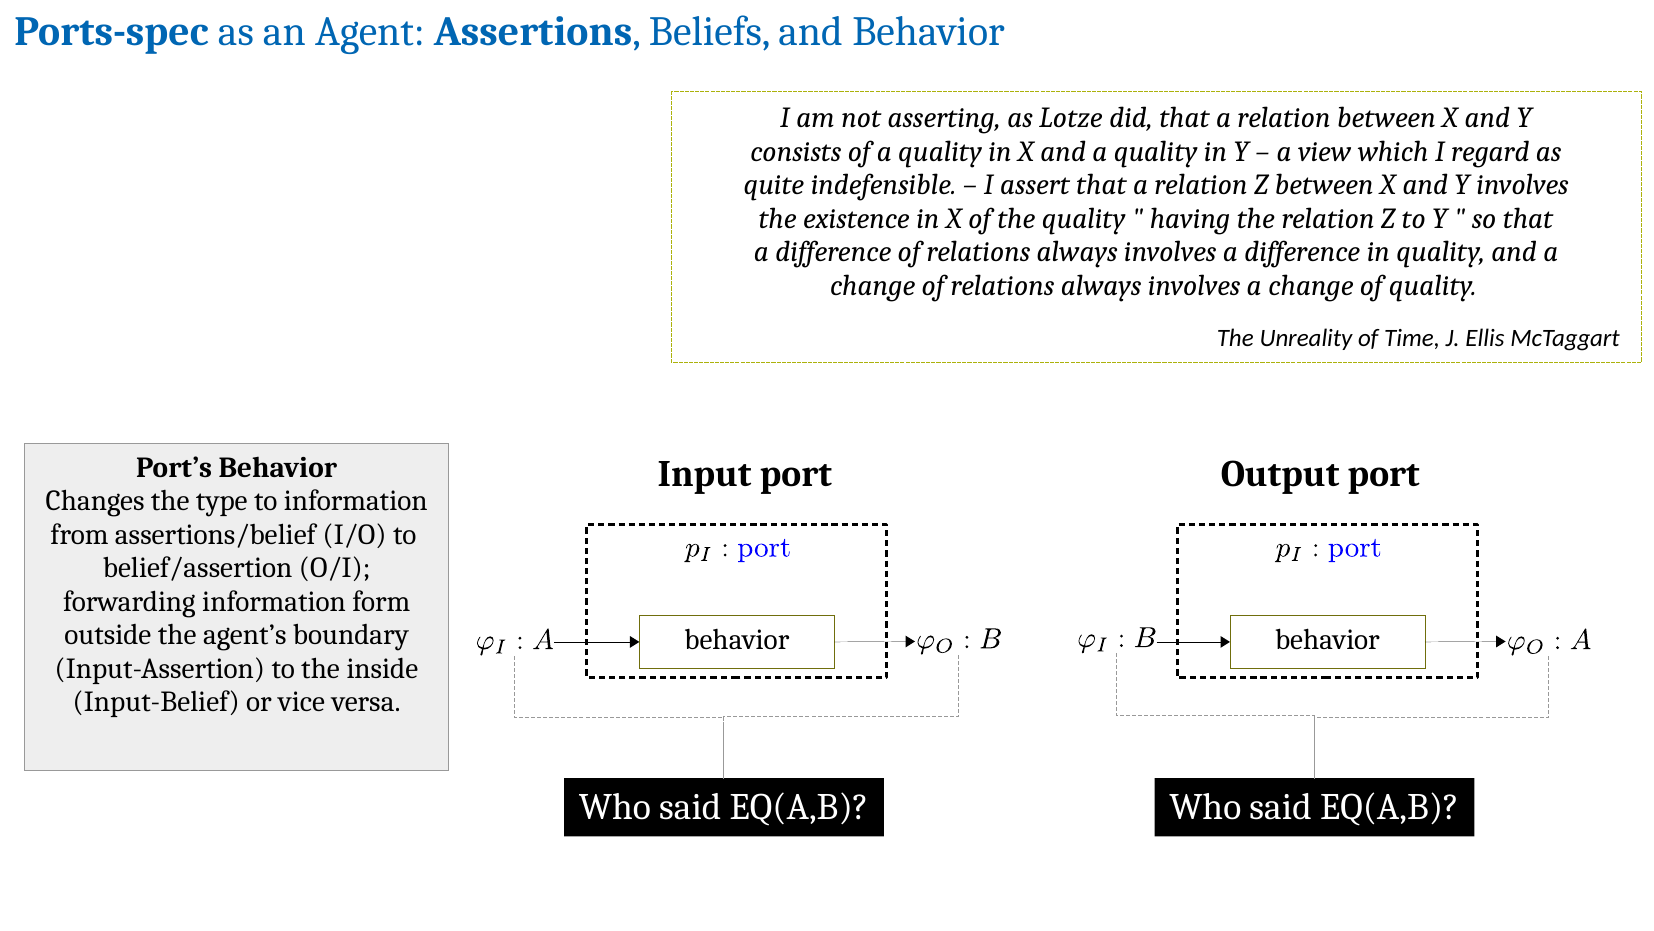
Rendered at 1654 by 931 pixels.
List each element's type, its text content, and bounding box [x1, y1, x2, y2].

text_box behavior [639, 615, 835, 669]
text_box Who said EQ(A,B)? [1154, 778, 1475, 837]
picture [474, 627, 555, 657]
text_box behavior [1230, 615, 1426, 669]
text_box [586, 642, 887, 678]
text_box I am not asserting, as Lotze did, that a relation between X and Y consists of a quality in X and a quality in Y – a view which I regard as quite indefensible. – I assert that a relation Z between X and Y involves the existence in X of the quality " having the relation Z to Y " so that a difference of relations always involves a difference in quality, and a change of relations always involves a change of quality. The Unreality of Time, J. Ellis McTaggart [671, 91, 1642, 363]
picture [1274, 538, 1381, 563]
picture [915, 627, 1003, 656]
picture [1505, 627, 1592, 657]
text_box Input port [642, 444, 857, 504]
text_box [1177, 642, 1478, 678]
text_box Port’s Behavior Changes the type to information from assertions/belief (I/O) to belief/assertion (O/I); forwarding information form outside the agent’s boundary (Input-Assertion) to the inside (Input-Belief) or vice versa. [24, 443, 449, 771]
text_box [586, 524, 887, 642]
text_box Who said EQ(A,B)? [564, 778, 884, 837]
picture [684, 538, 790, 563]
text_box [1177, 524, 1478, 642]
text_box Ports-spec as an Agent: Assertions, Beliefs, and Behavior [0, 0, 1201, 65]
picture [1077, 627, 1156, 654]
text_box Output port [1206, 444, 1443, 504]
